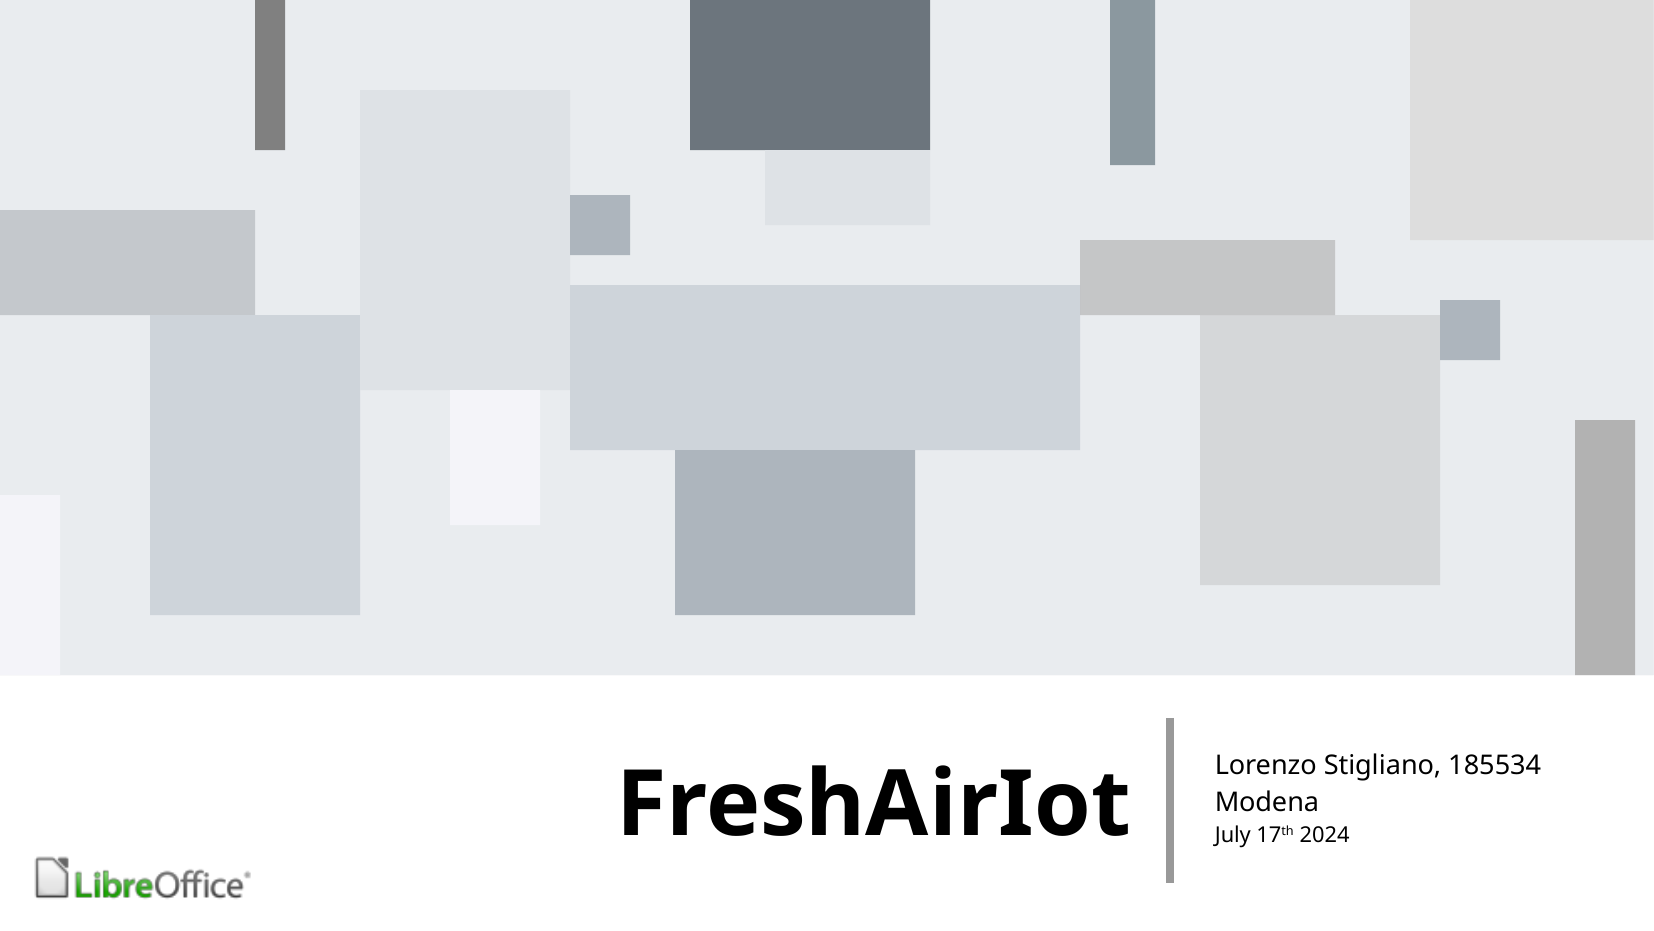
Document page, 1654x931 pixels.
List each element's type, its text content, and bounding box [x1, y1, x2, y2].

picture [30, 852, 256, 903]
title FreshAirIot [262, 737, 1132, 863]
text_box Lorenzo Stigliano, 185534 Modena July 17th 2024 [1200, 738, 1591, 857]
